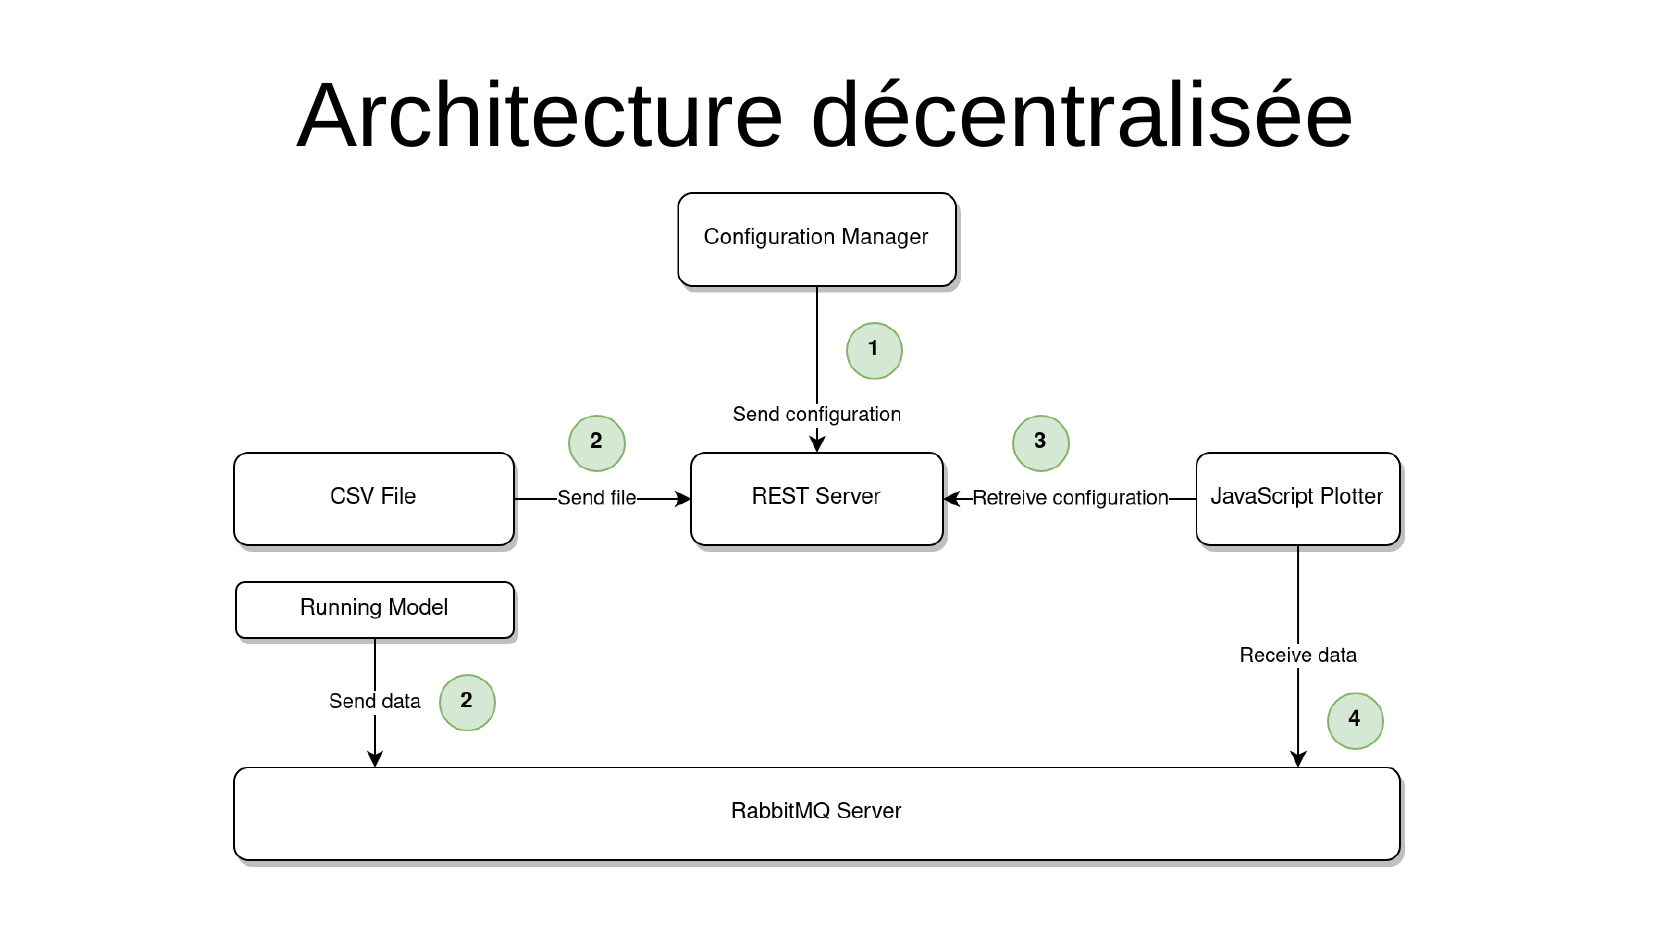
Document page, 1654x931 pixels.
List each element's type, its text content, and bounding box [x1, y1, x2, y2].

list [82, 106, 1571, 426]
picture [233, 192, 1406, 868]
title Architecture décentralisée [82, 37, 1571, 106]
